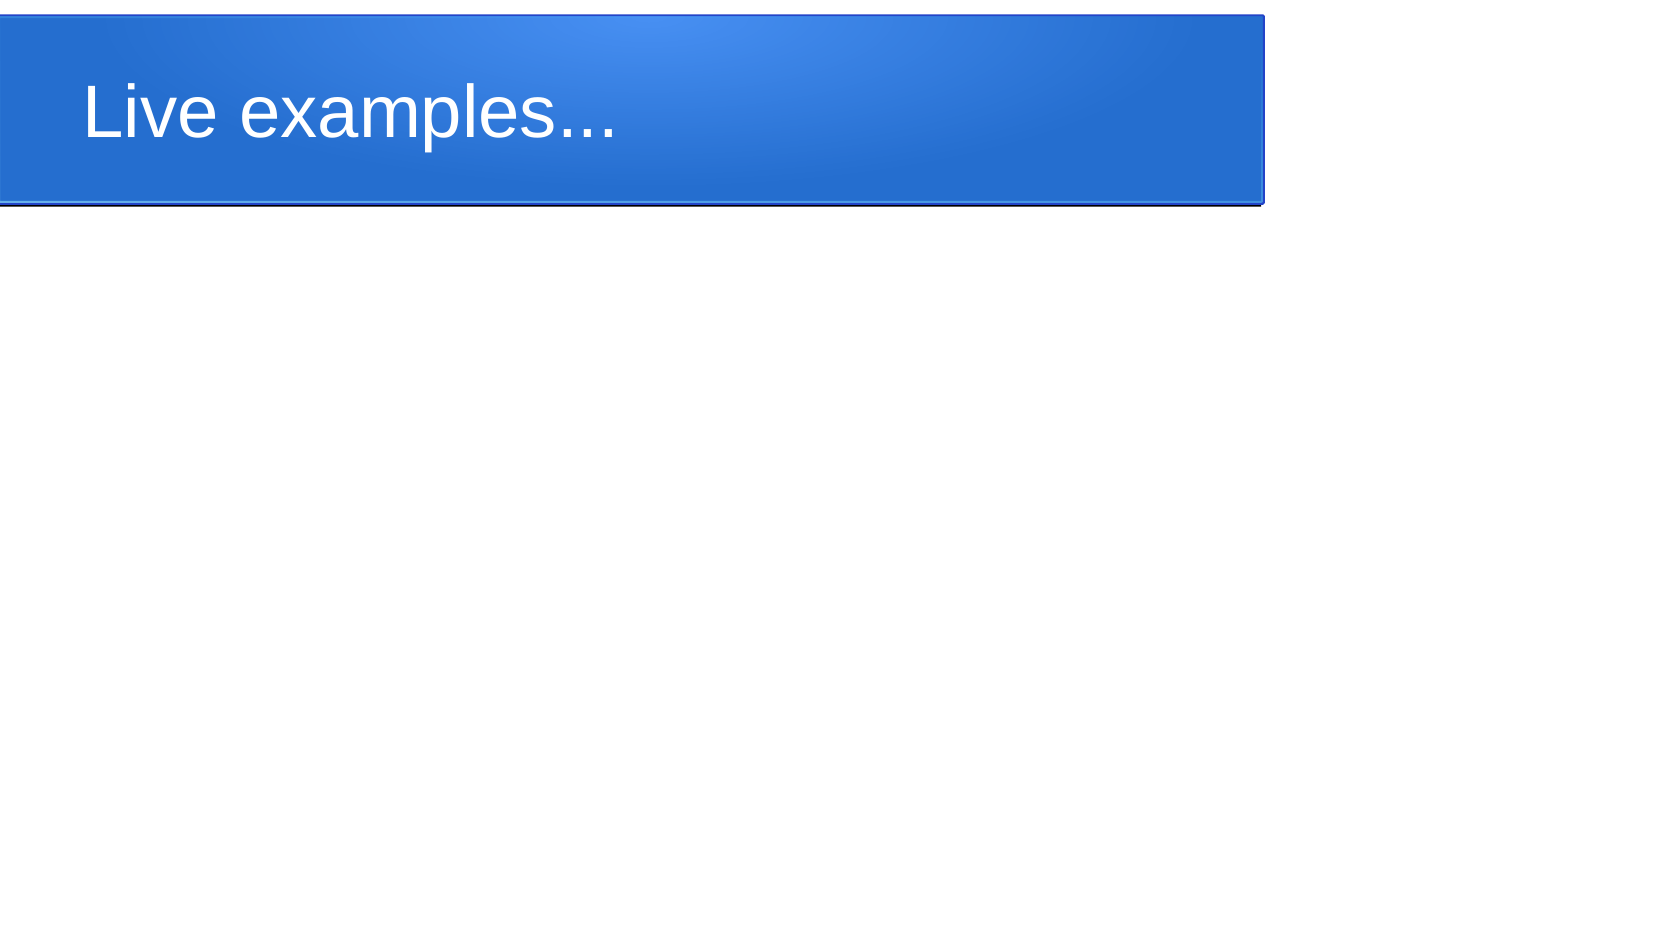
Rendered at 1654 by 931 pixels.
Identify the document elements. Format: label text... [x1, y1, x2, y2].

title Live examples... [82, 35, 1235, 189]
